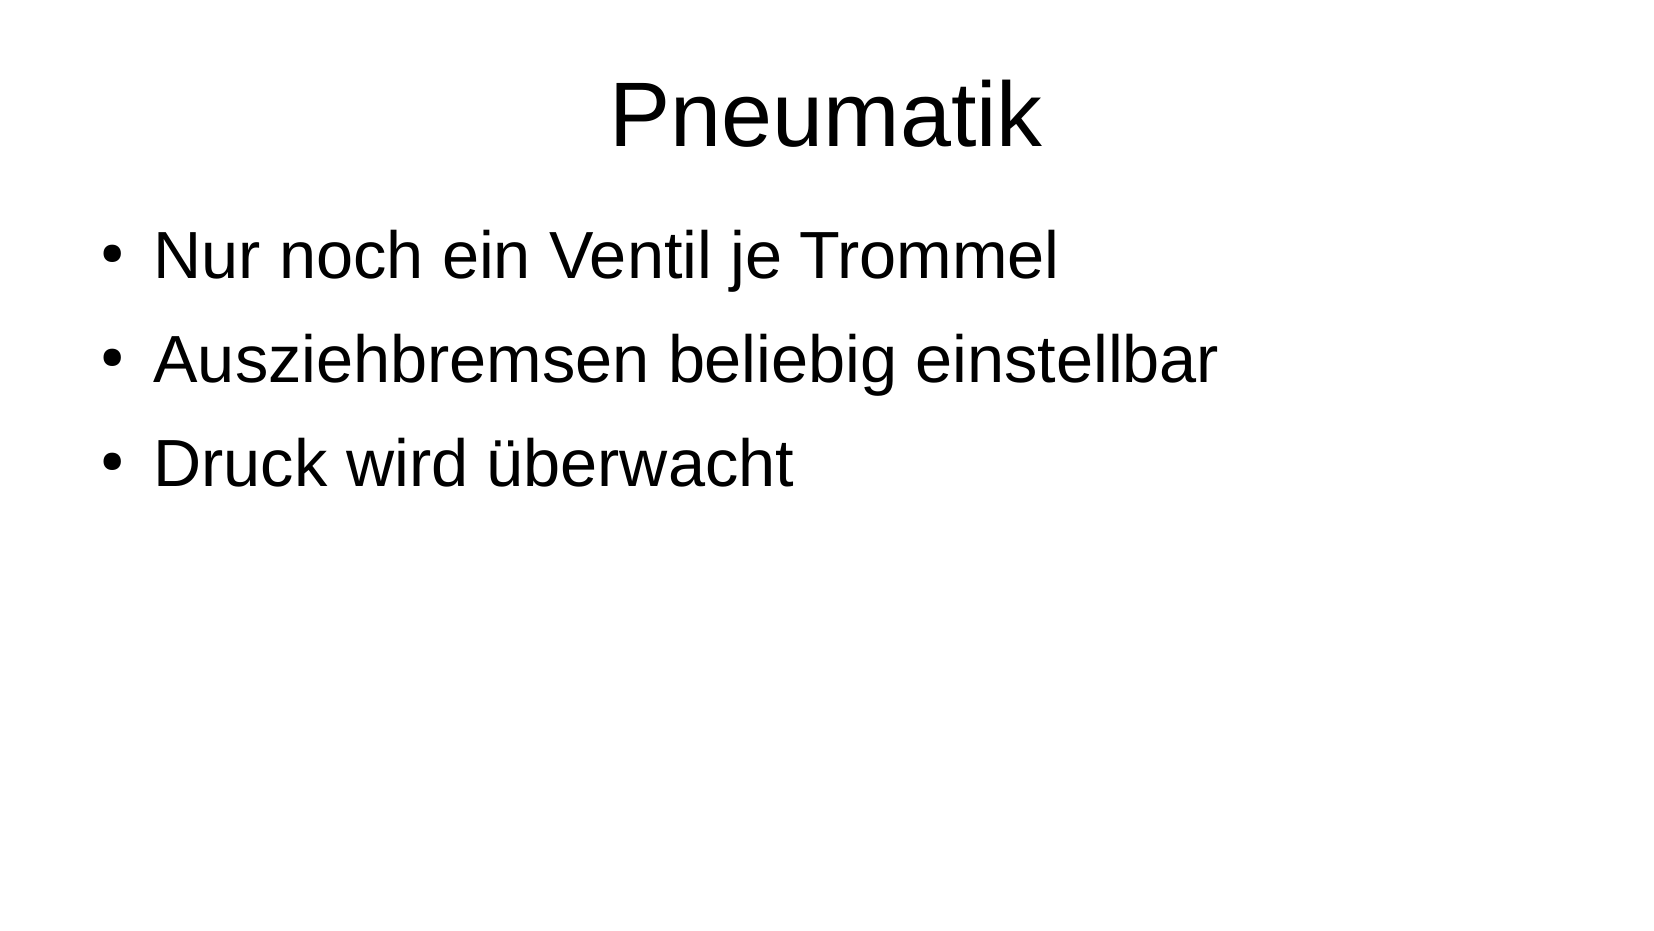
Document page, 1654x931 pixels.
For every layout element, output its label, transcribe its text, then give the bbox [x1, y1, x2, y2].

list Nur noch ein Ventil je Trommel Ausziehbremsen beliebig einstellbar Druck wird überwacht [82, 217, 1571, 758]
title Pneumatik [82, 37, 1571, 193]
